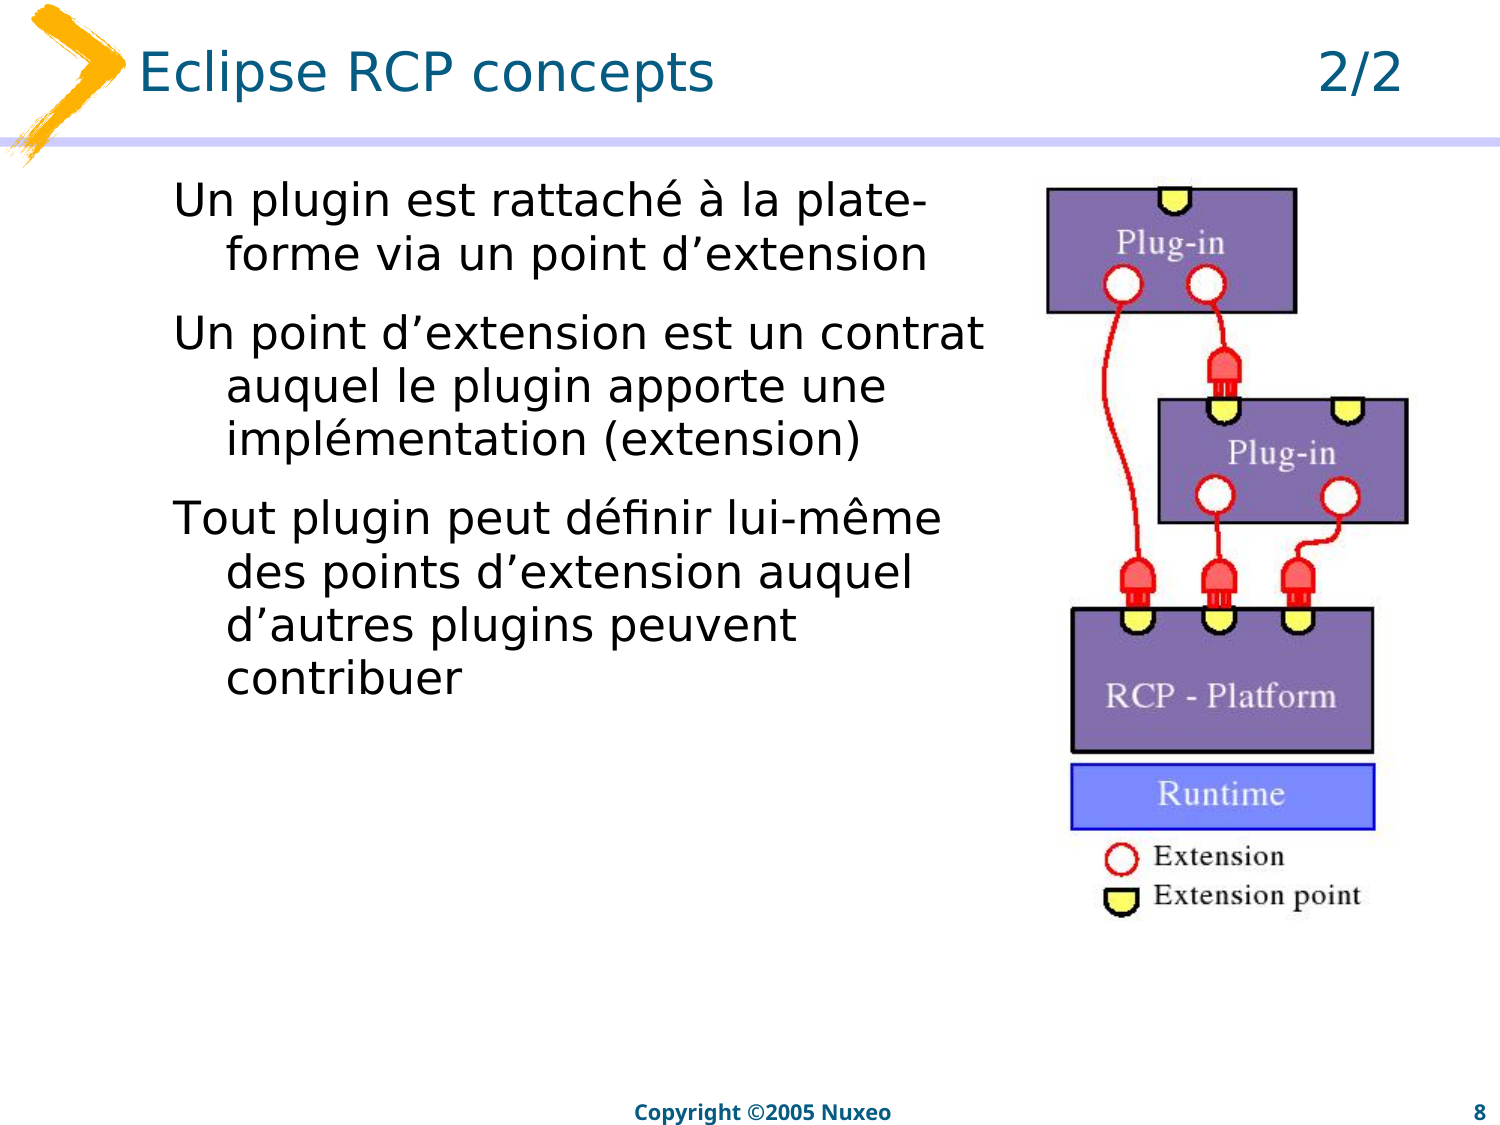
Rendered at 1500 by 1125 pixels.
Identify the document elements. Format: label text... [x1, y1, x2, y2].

list Un plugin est rattaché à la plate-forme via un point d’extension Un point d’extension est un contrat auquel le plugin apporte une implémentation (extension) Tout plugin peut définir lui-même des points d’extension auquel d’autres plugins peuvent contribuer [170, 174, 988, 1081]
picture [4, 4, 126, 169]
picture [1009, 176, 1424, 927]
title Eclipse RCP concepts 2/2 [139, 12, 1409, 130]
